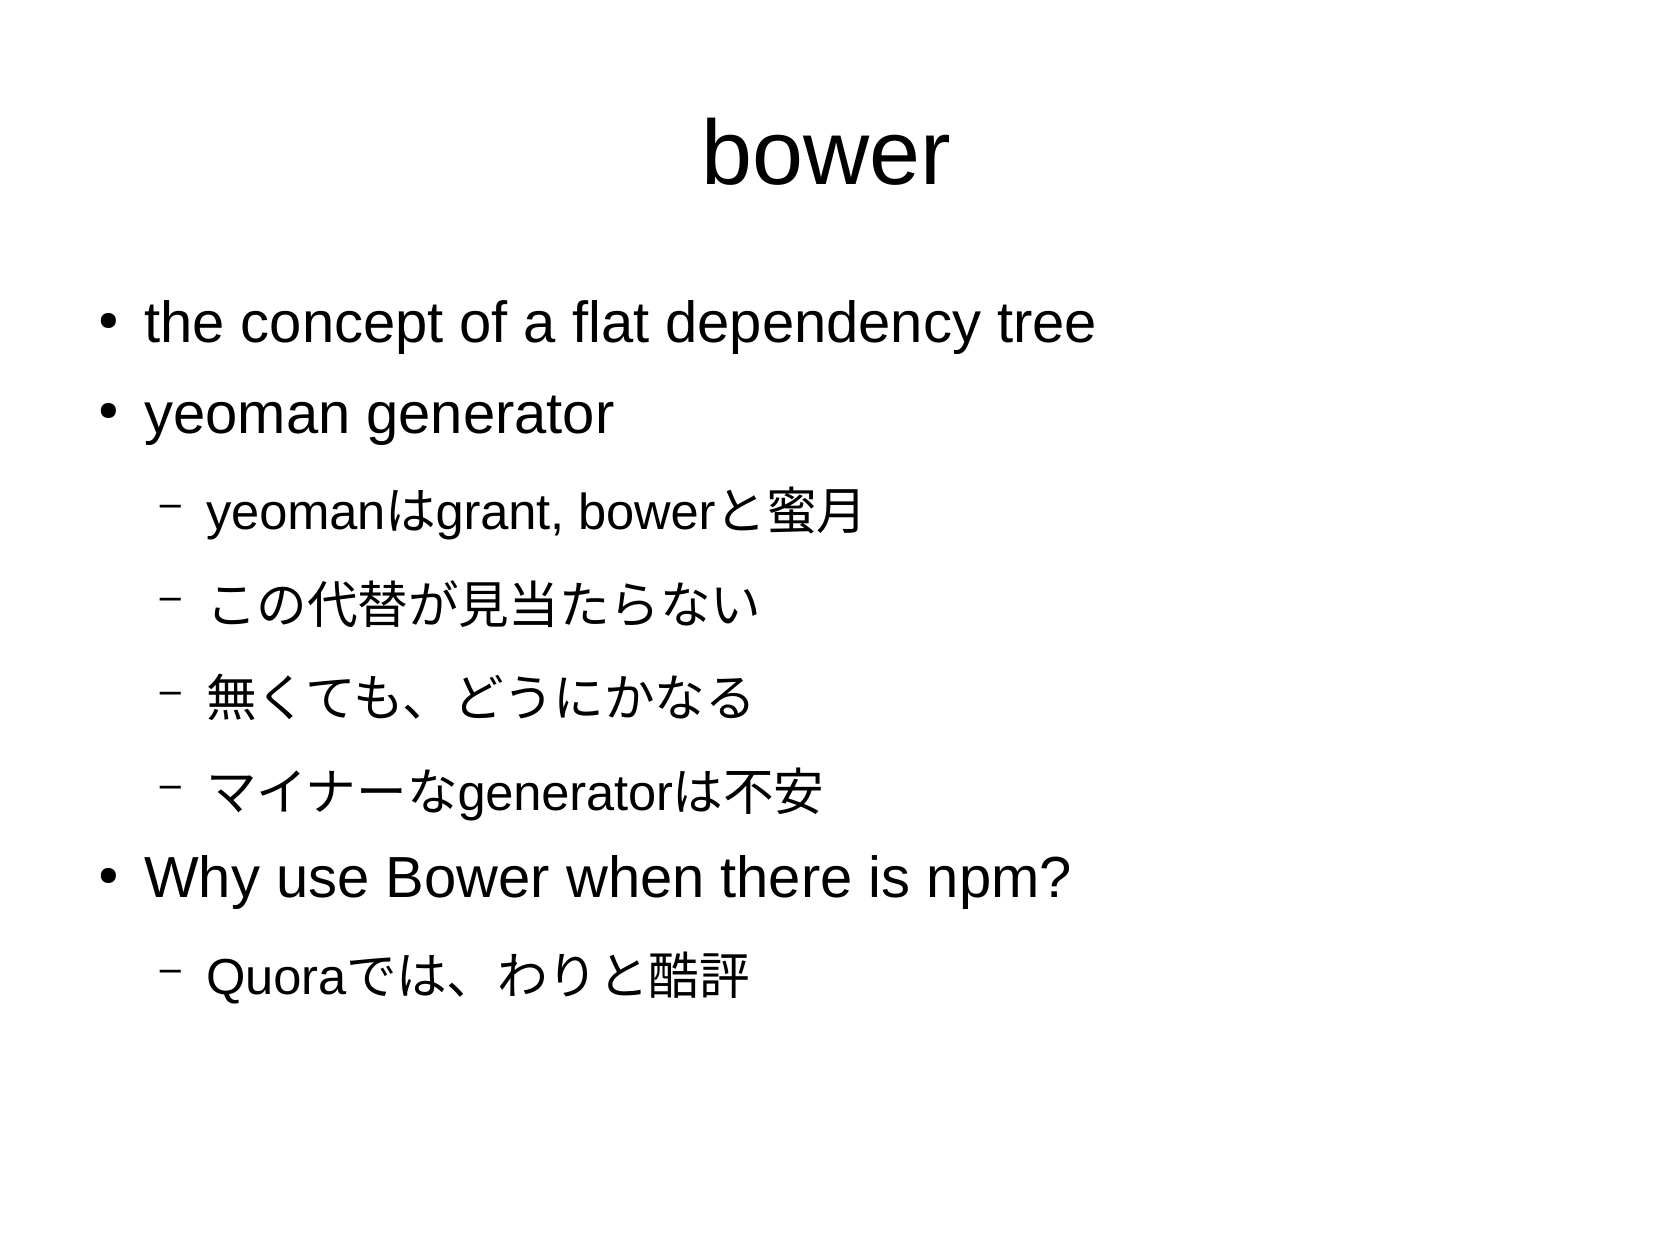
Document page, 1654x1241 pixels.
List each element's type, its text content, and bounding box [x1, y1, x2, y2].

list the concept of a flat dependency tree yeoman generator yeomanはgrant, bowerと蜜月 この代替が見当たらない 無くても、どうにかなる マイナーなgeneratorは不安 Why use Bower when there is npm? Quoraでは、わりと酷評 [82, 290, 1571, 1010]
title bower [82, 49, 1571, 257]
